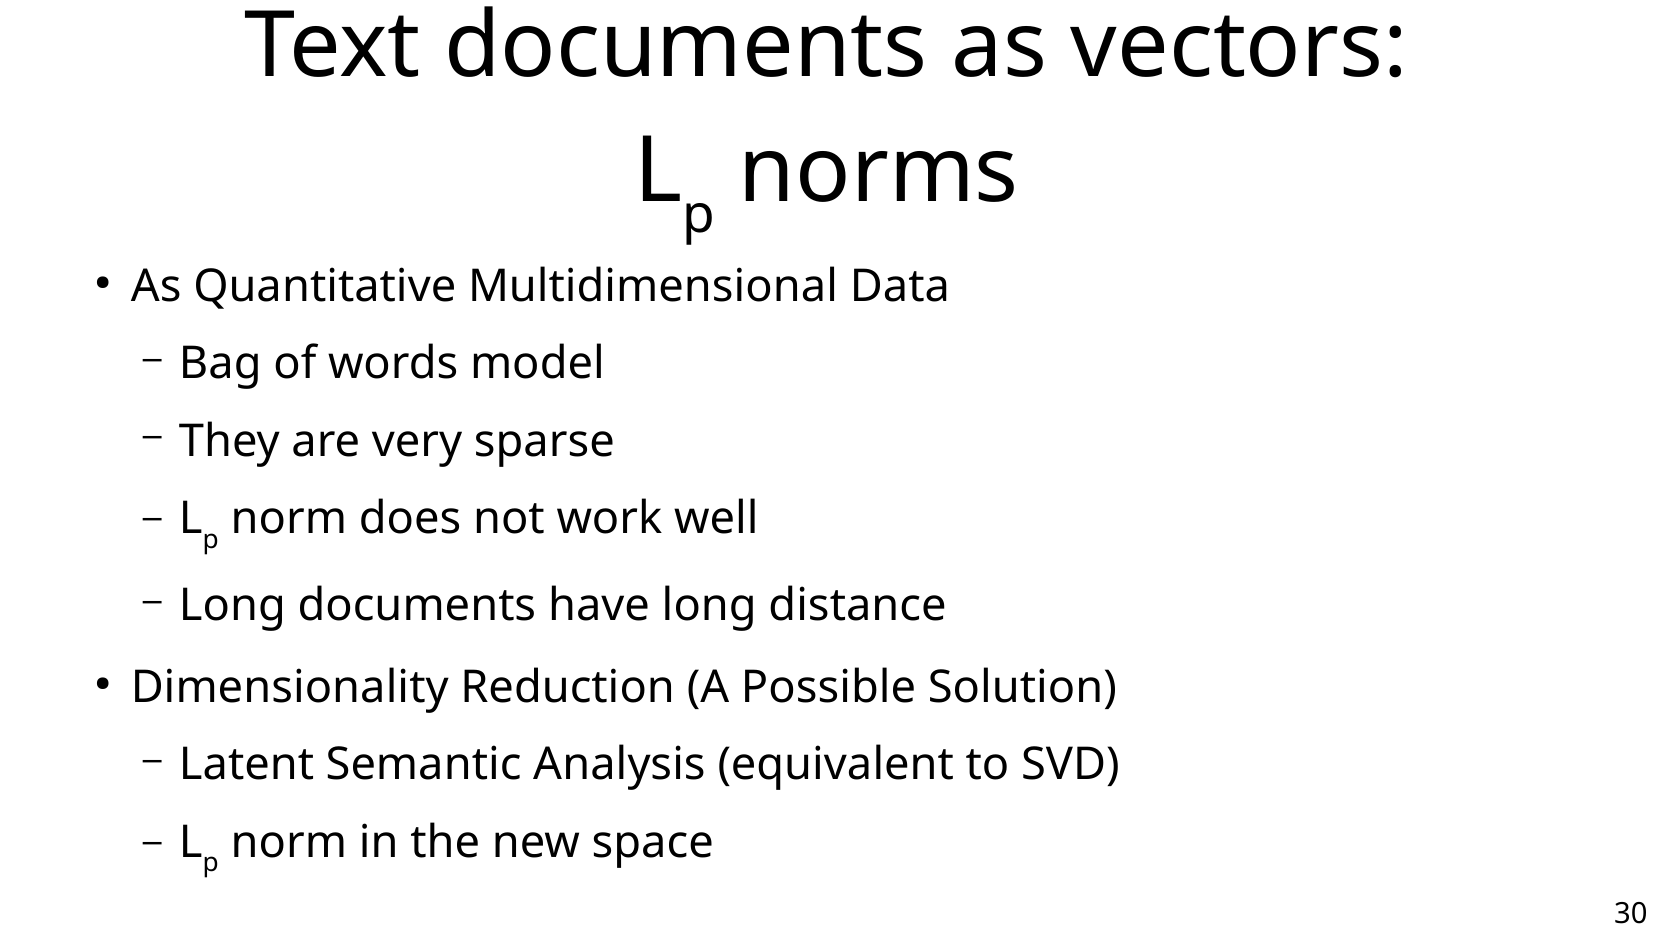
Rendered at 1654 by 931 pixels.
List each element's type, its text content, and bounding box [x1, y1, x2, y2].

list As Quantitative Multidimensional Data Bag of words model They are very sparse Lp norm does not work well Long documents have long distance Dimensionality Reduction (A Possible Solution) Latent Semantic Analysis (equivalent to SVD) Lp norm in the new space [82, 253, 1571, 886]
title Text documents as vectors: Lp norms [82, 0, 1571, 228]
